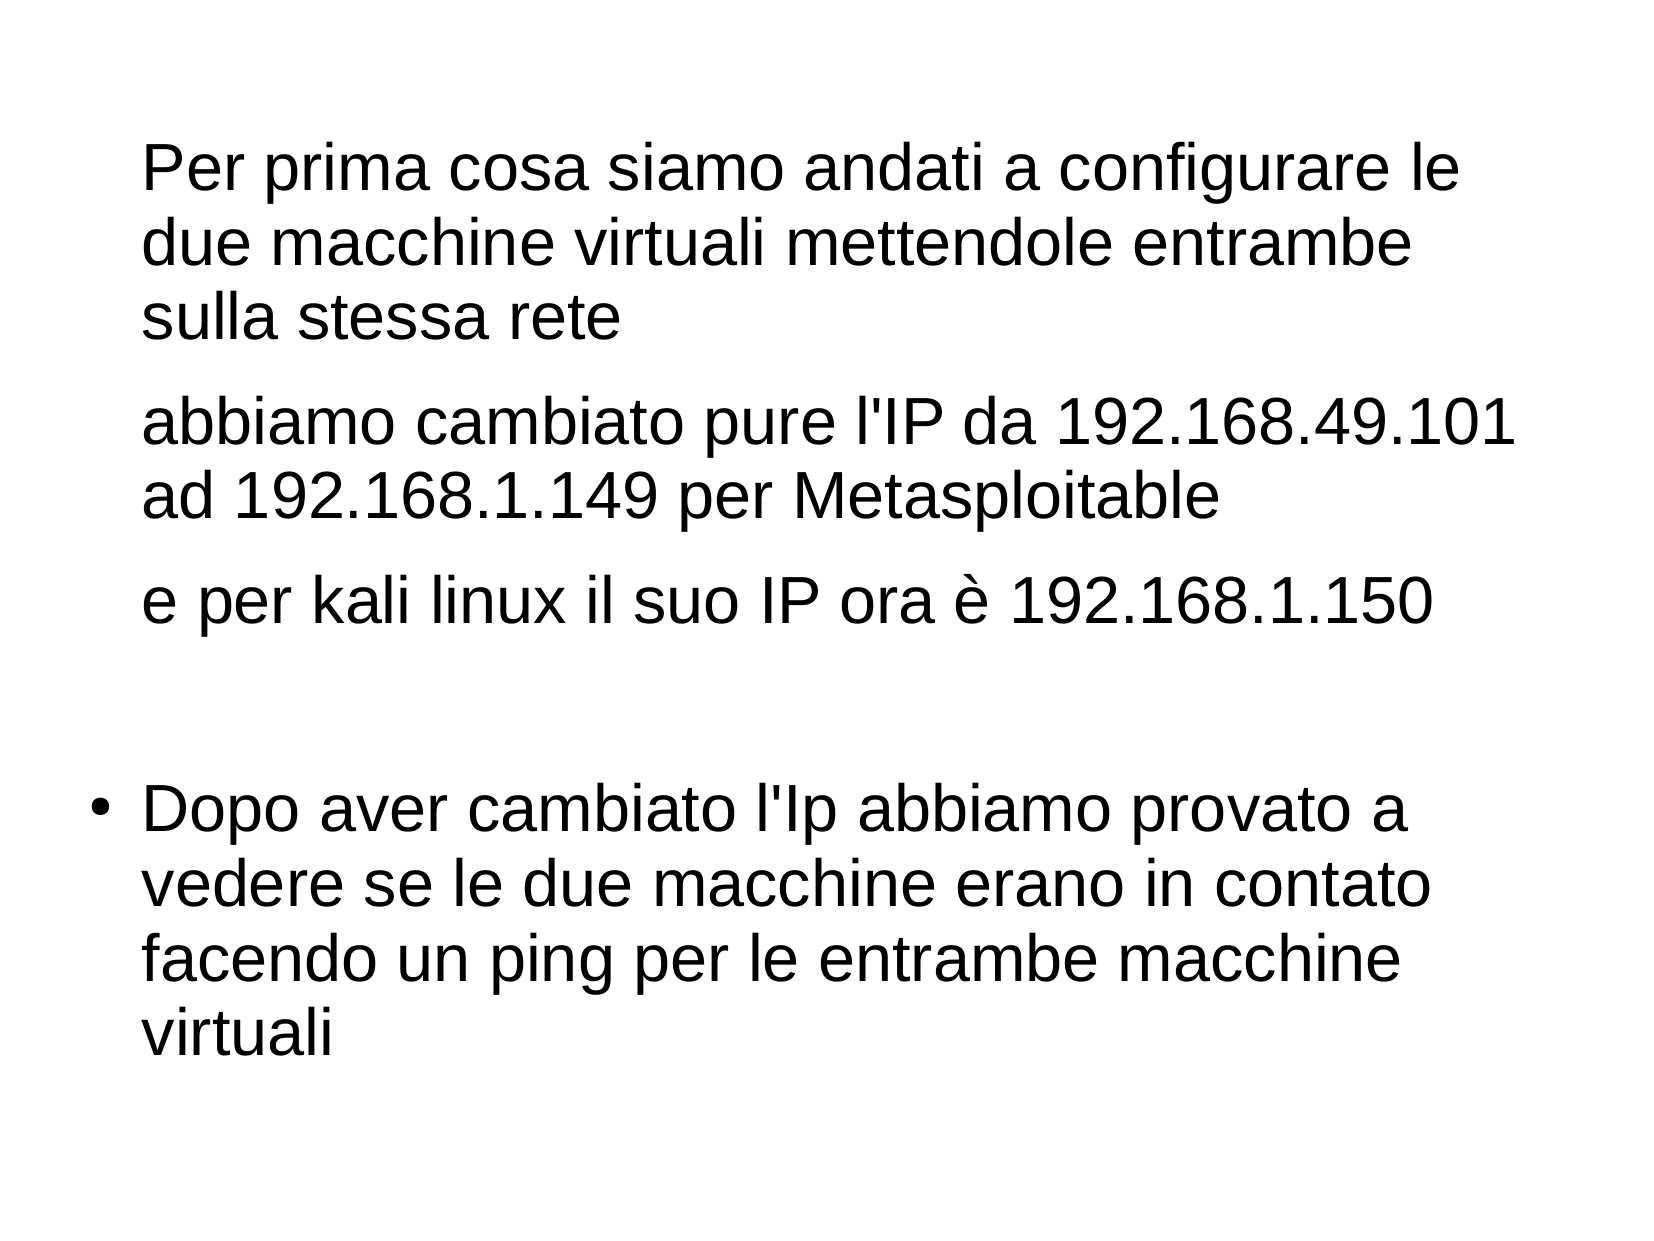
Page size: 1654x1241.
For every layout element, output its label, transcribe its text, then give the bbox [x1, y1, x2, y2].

list Per prima cosa siamo andati a configurare le due macchine virtuali mettendole entrambe sulla stessa rete abbiamo cambiato pure l'IP da 192.168.49.101 ad 192.168.1.149 per Metasploitable e per kali linux il suo IP ora è 192.168.1.150 Dopo aver cambiato l'Ip abbiamo provato a vedere se le due macchine erano in contato facendo un ping per le entrambe macchine virtuali [70, 129, 1559, 1169]
